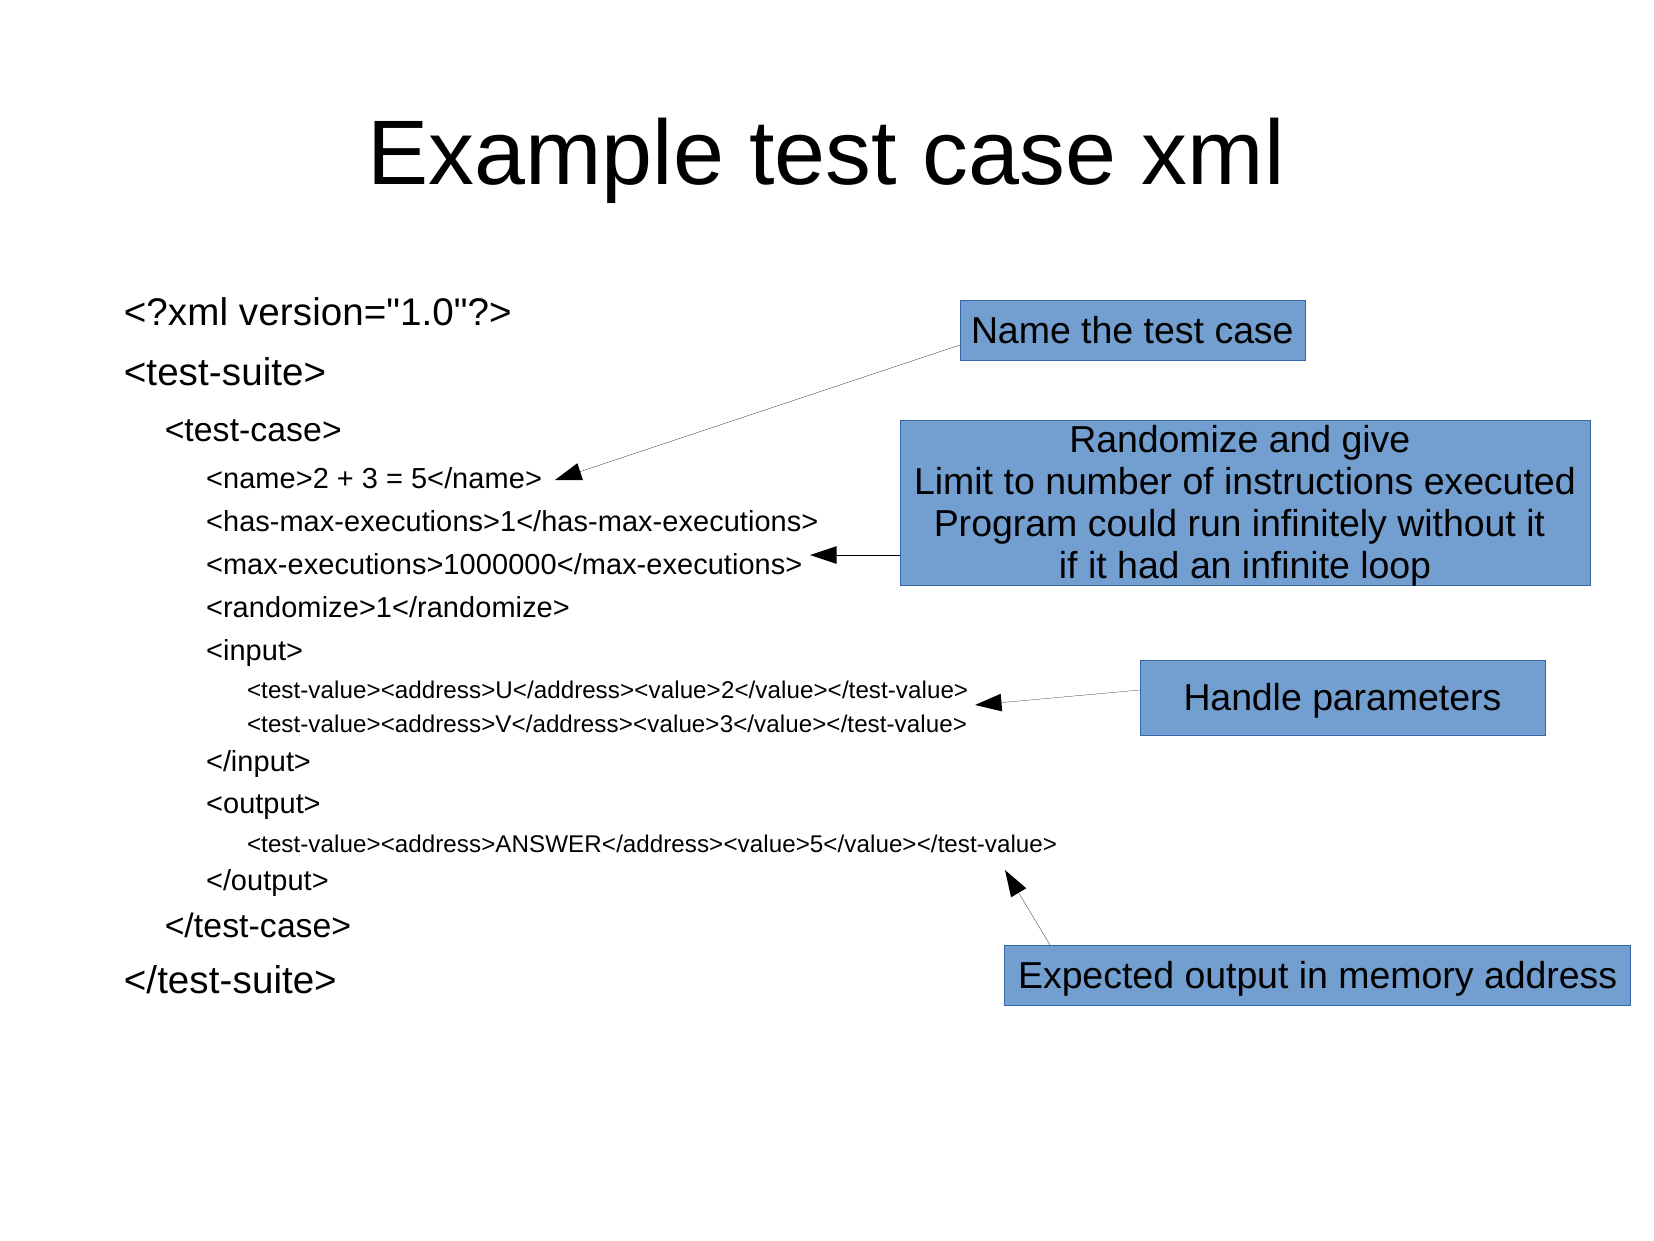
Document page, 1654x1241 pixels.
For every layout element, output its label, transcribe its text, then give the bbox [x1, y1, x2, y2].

text_box Handle parameters [1140, 660, 1546, 736]
text_box Expected output in memory address [1004, 945, 1631, 1006]
title Example test case xml [82, 49, 1571, 257]
text_box Name the test case [960, 300, 1306, 361]
list <?xml version="1.0"?> <test-suite> <test-case> <name>2 + 3 = 5</name> <has-max-executions>1</has-max-executions> <max-executions>1000000</max-executions> <randomize>1</randomize> <input> <test-value><address>U</address><value>2</value></test-value> <test-value><address>V</address><value>3</value></test-value> </input> <output> <test-value><address>ANSWER</address><value>5</value></test-value> </output> </test-case> </test-suite> [82, 290, 1571, 1010]
text_box Randomize and give Limit to number of instructions executed Program could run infinitely without it if it had an infinite loop [900, 420, 1591, 586]
